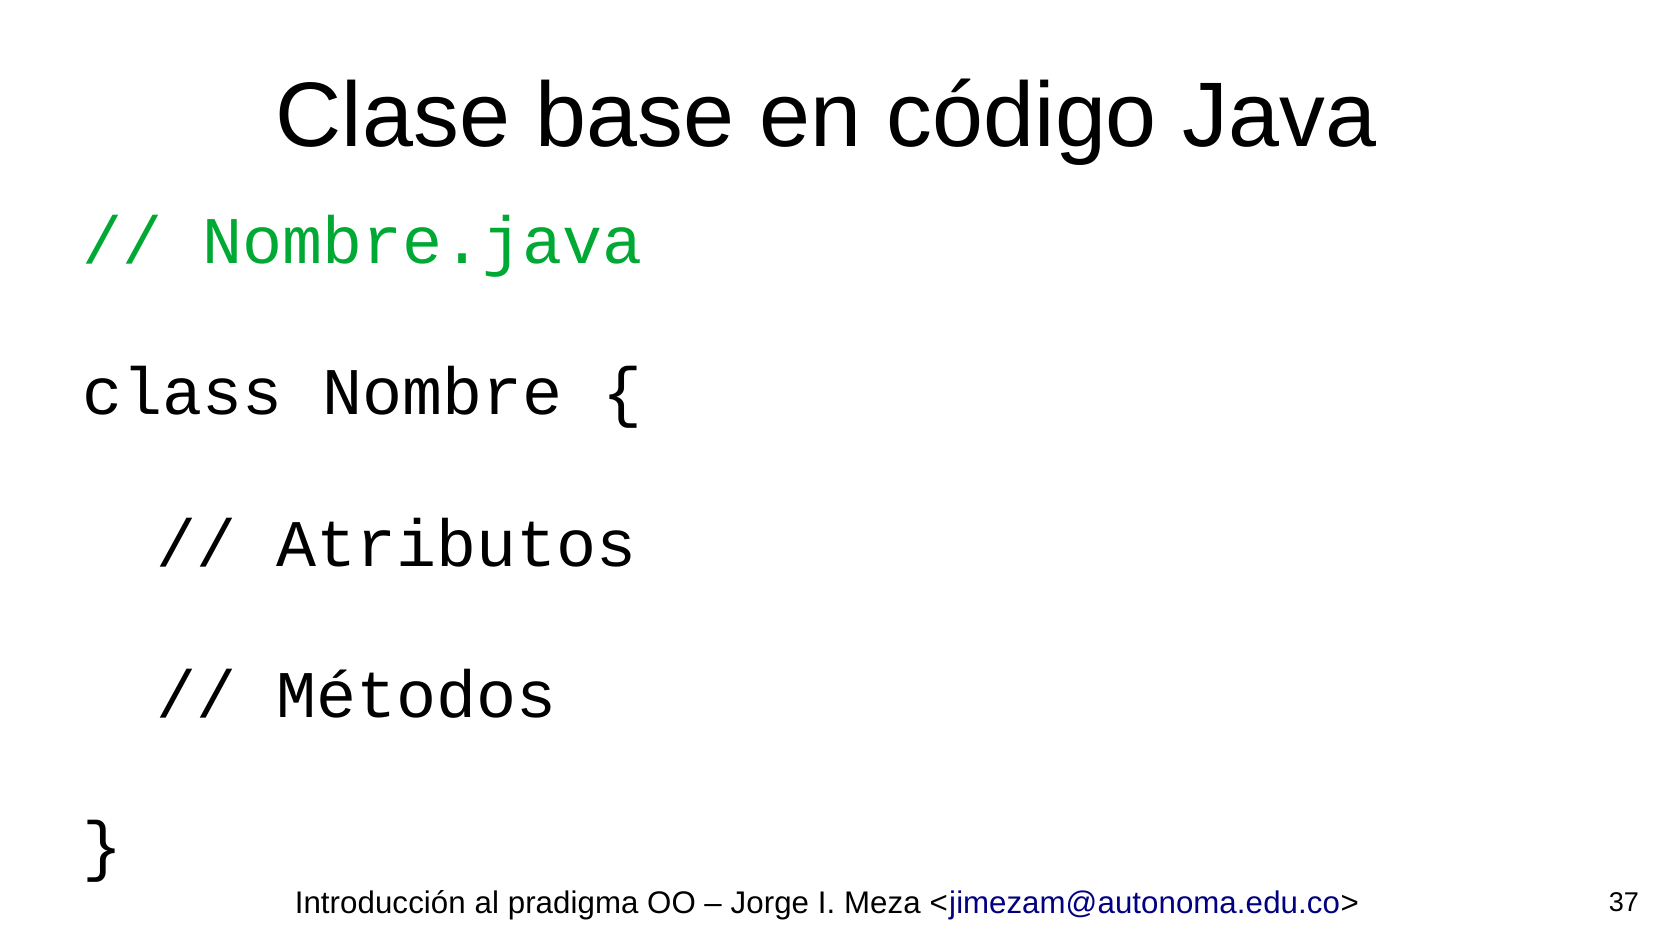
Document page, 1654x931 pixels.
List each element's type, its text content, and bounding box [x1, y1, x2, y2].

title Clase base en código Java [82, 37, 1571, 193]
subtitle // Nombre.java class Nombre { // Atributos // Métodos } [82, 208, 1571, 889]
